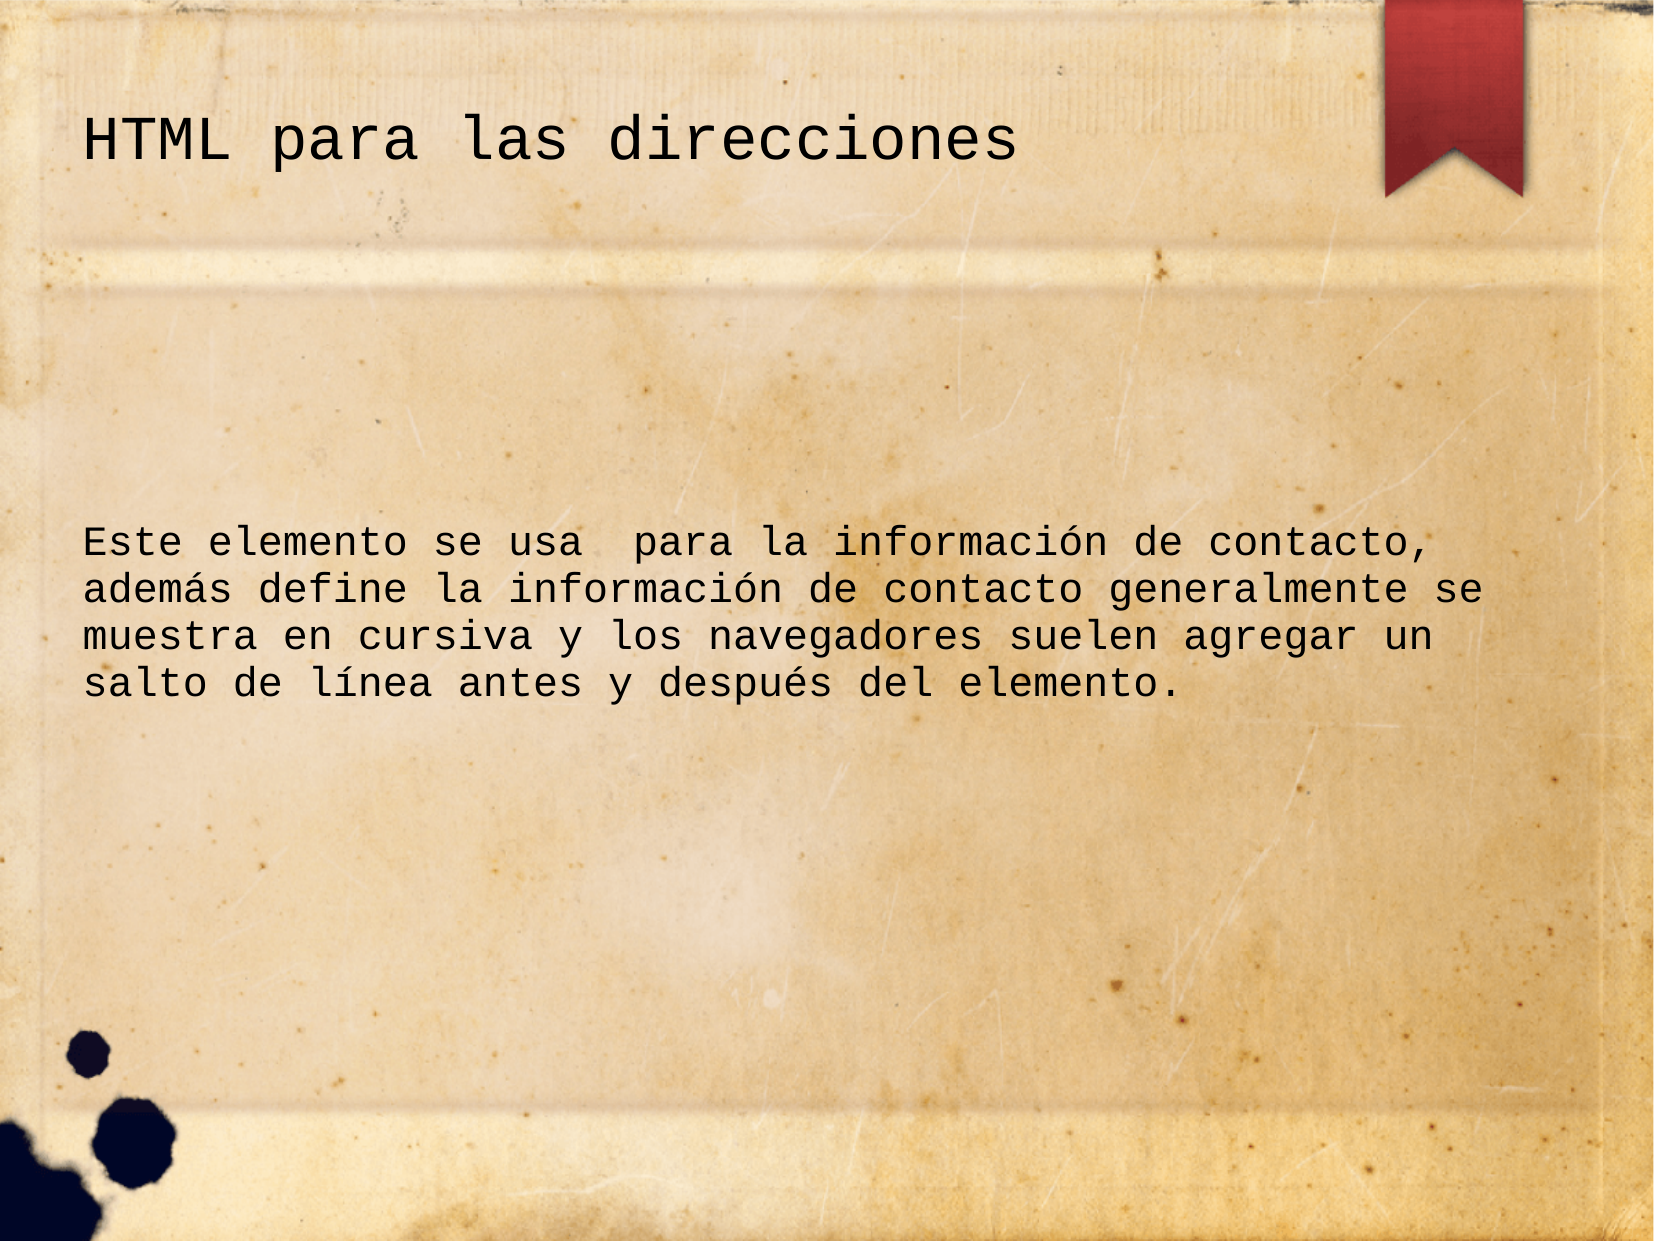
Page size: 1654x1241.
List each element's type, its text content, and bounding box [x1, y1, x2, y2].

list Este elemento se usa para la información de contacto, además define la información de contacto generalmente se muestra en cursiva y los navegadores suelen agregar un salto de línea antes y después del elemento. [82, 290, 1538, 1010]
title HTML para las direcciones [82, 49, 1347, 237]
picture [0, 0, 1654, 1241]
